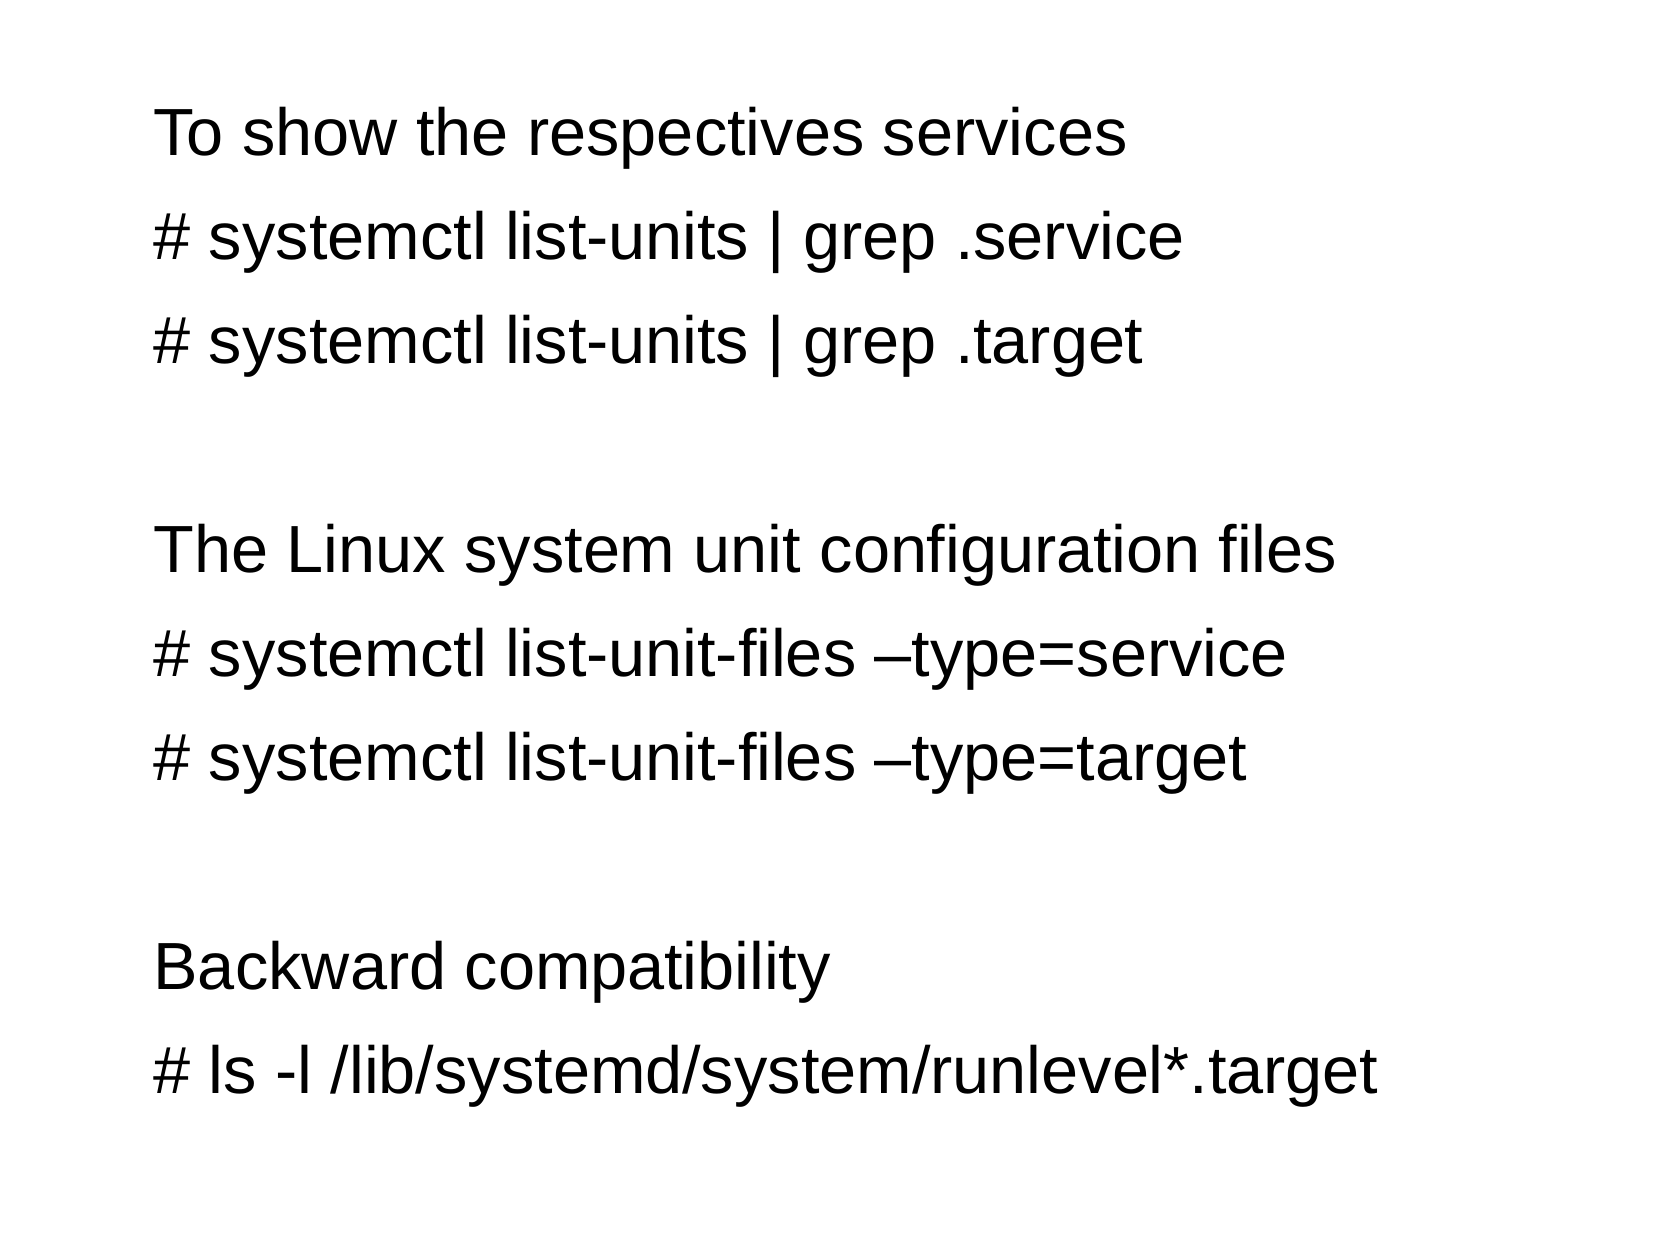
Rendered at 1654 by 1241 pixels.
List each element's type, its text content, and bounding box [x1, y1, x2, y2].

list To show the respectives services # systemctl list-units | grep .service # systemctl list-units | grep .target The Linux system unit configuration files # systemctl list-unit-files –type=service # systemctl list-unit-files –type=target Backward compatibility # ls -l /lib/systemd/system/runlevel*.target [82, 94, 1571, 1146]
